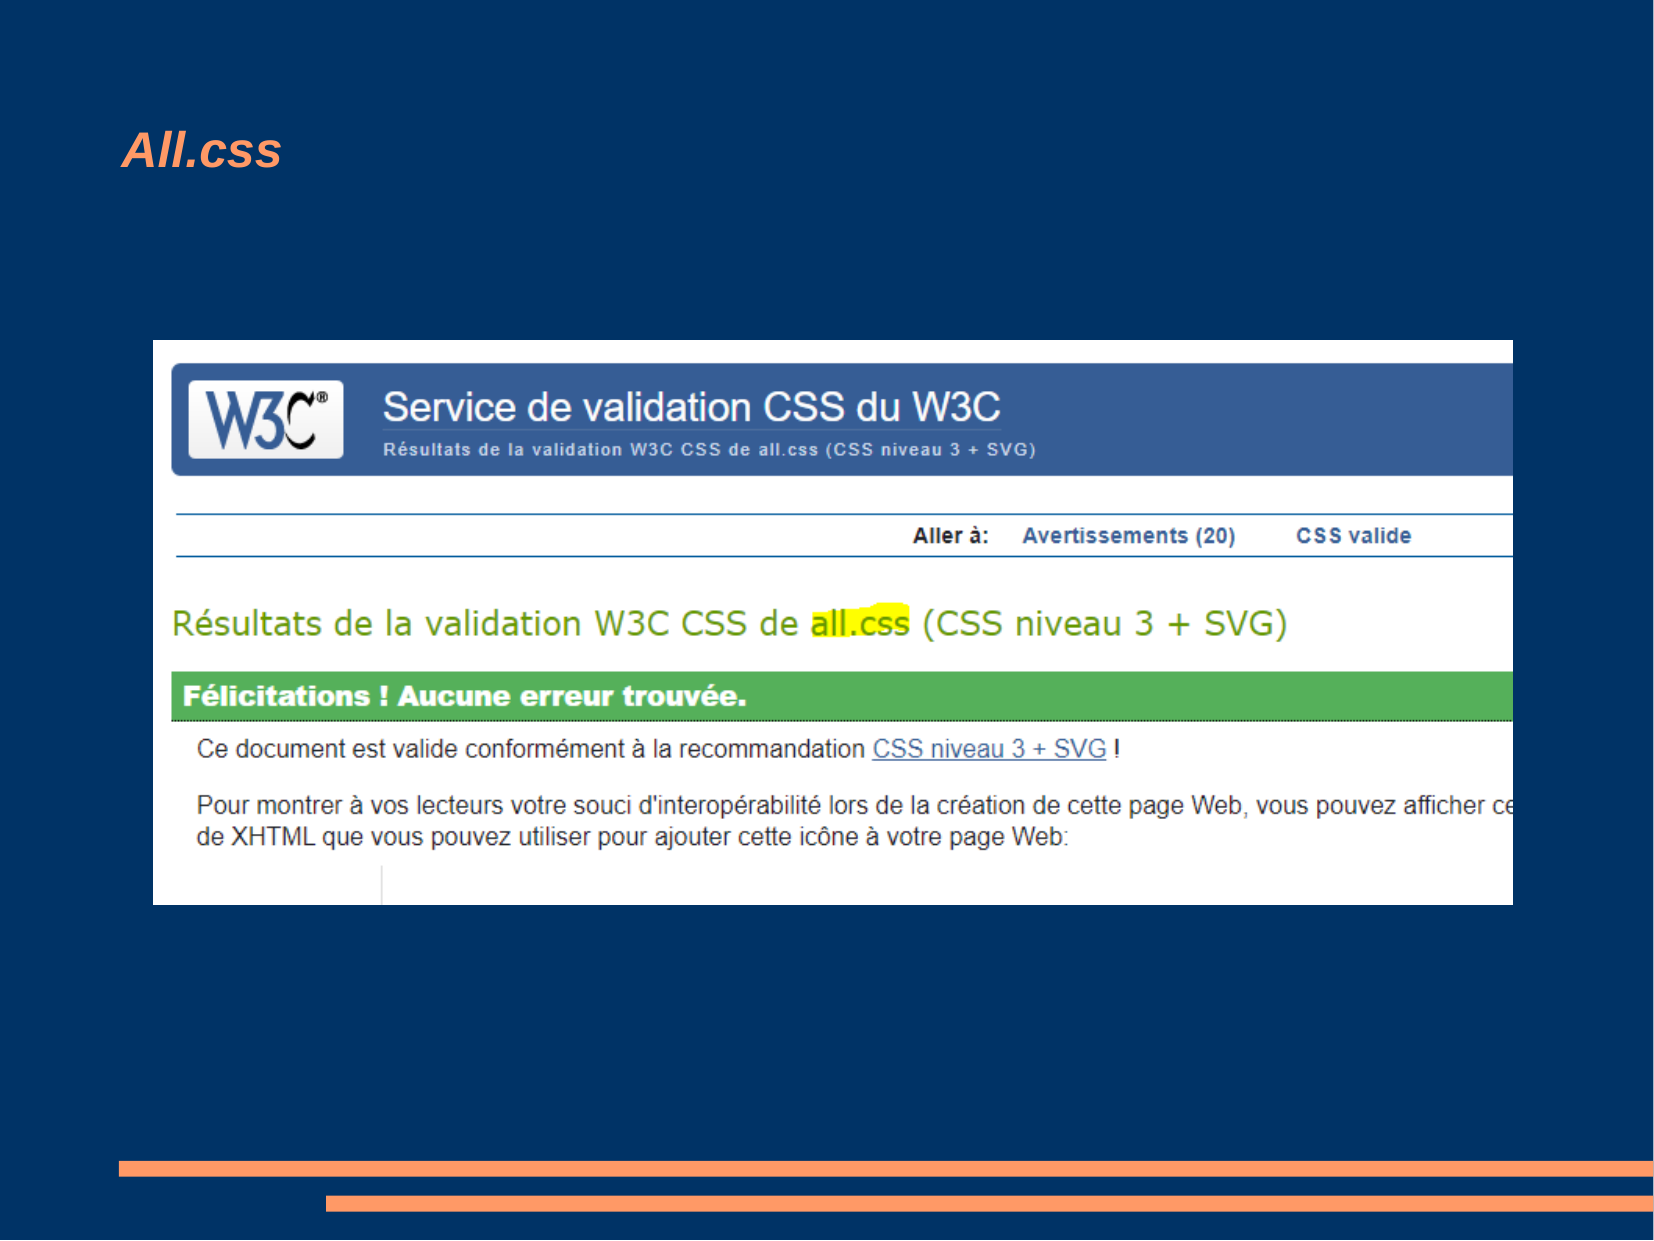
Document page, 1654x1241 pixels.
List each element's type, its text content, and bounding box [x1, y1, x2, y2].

title All.css [121, 46, 1534, 254]
picture [153, 340, 1513, 905]
